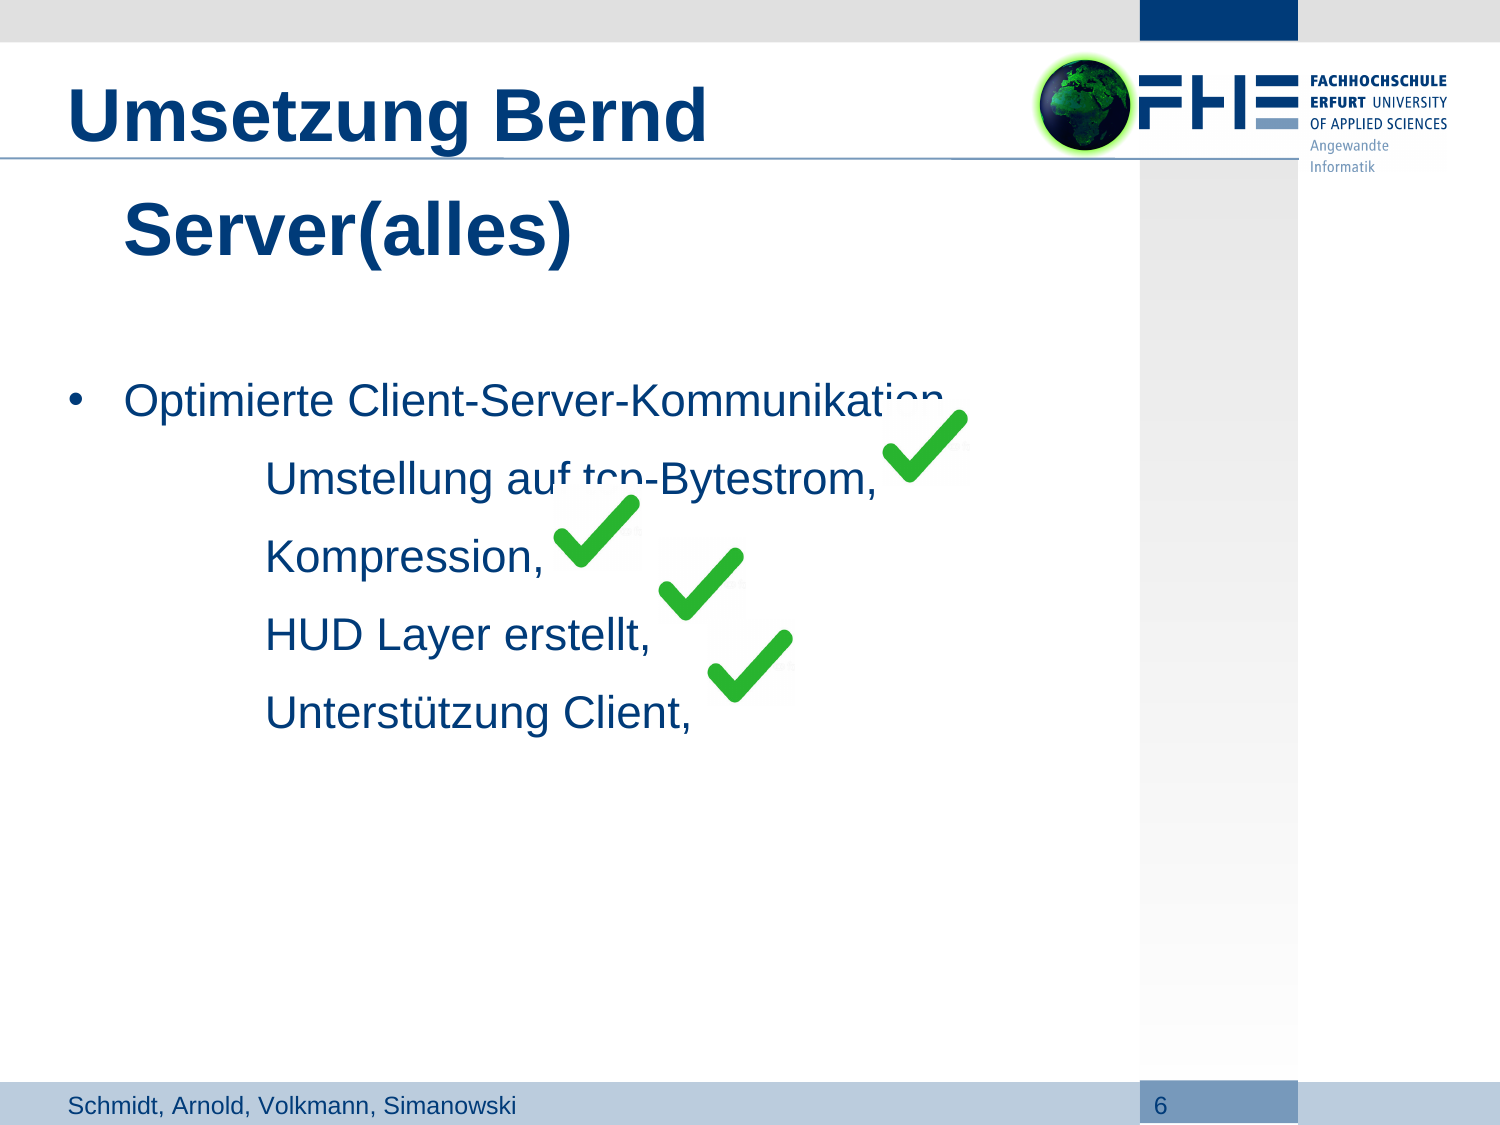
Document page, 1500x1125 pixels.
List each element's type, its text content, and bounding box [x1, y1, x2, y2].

picture [882, 399, 970, 486]
picture [1030, 75, 1447, 172]
picture [553, 484, 642, 572]
picture [1030, 50, 1140, 58]
title Umsetzung Bernd [53, 58, 1140, 142]
list Server(alles) Optimierte Client-Server-Kommunikation Umstellung auf tcp-Bytestrom, Kompression, HUD Layer erstellt, Unterstützung Client, [53, 172, 1500, 1083]
picture [658, 537, 795, 706]
